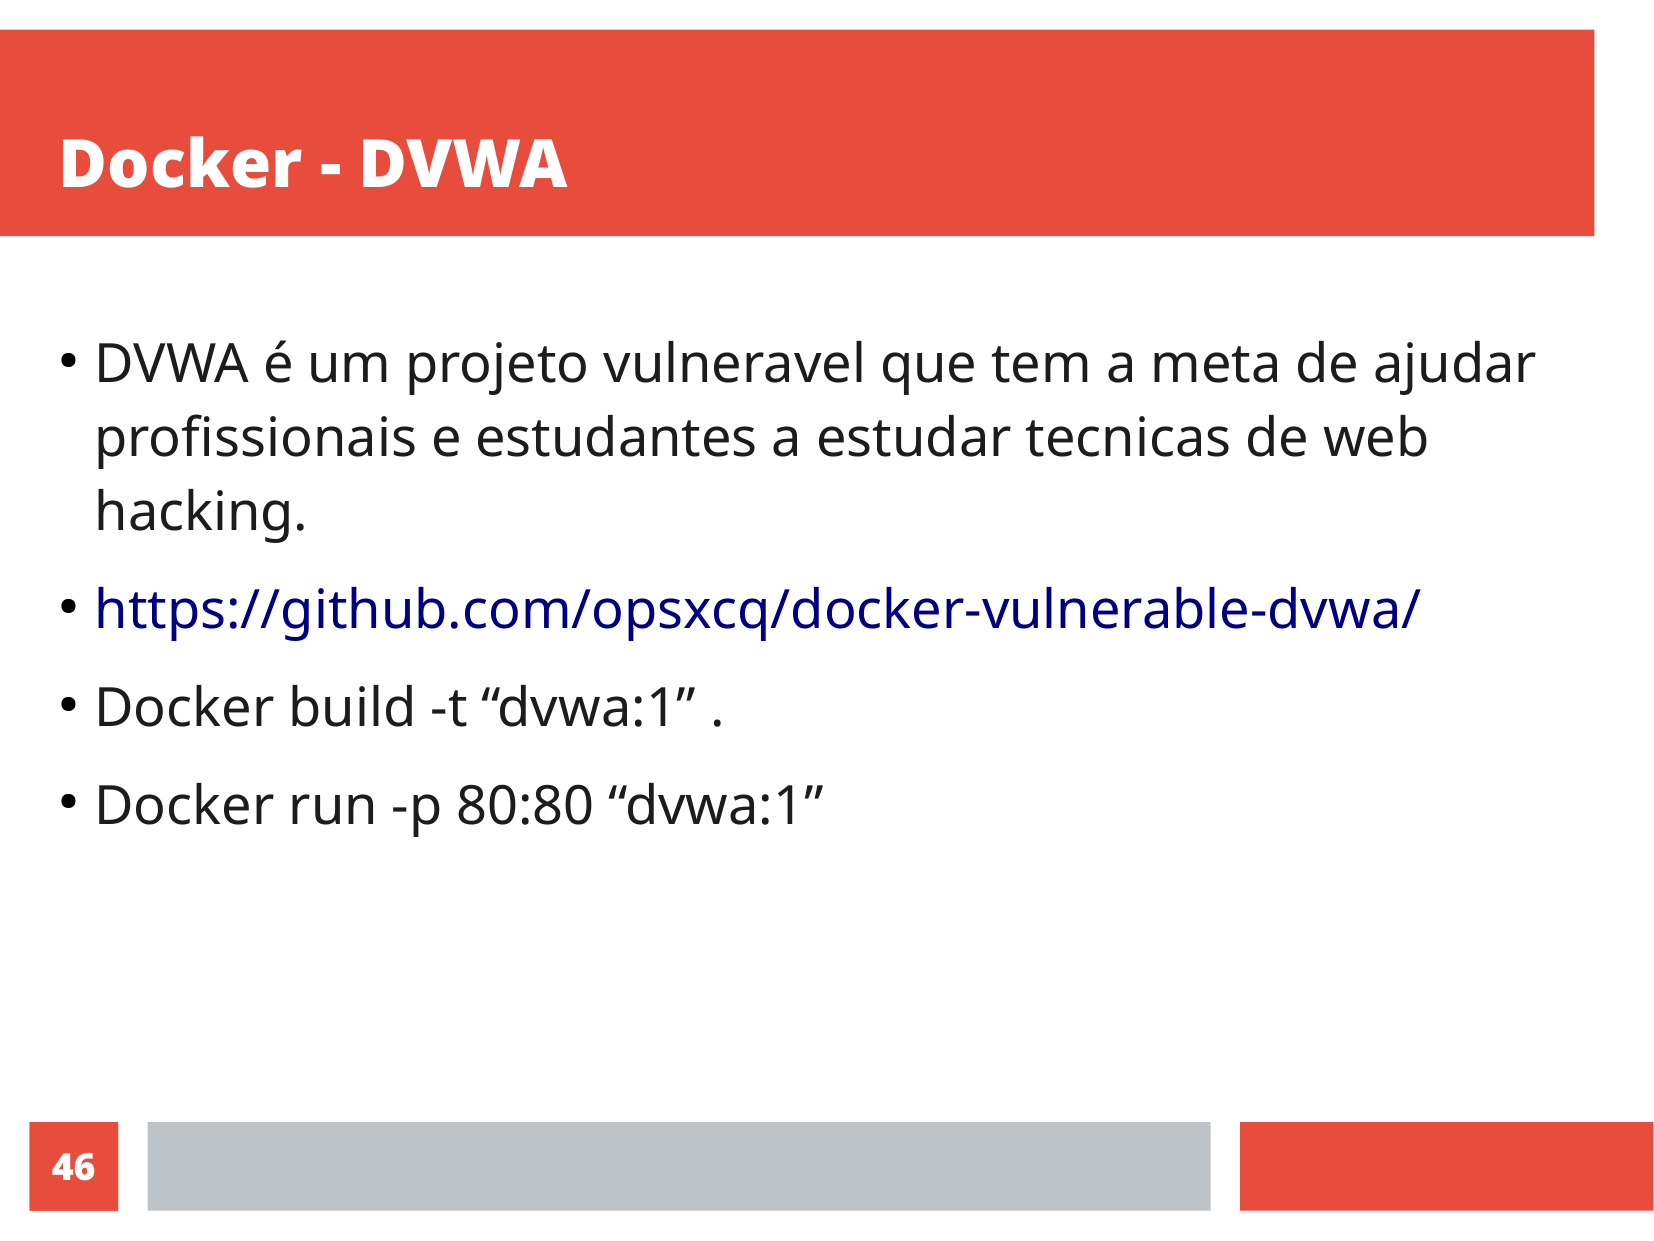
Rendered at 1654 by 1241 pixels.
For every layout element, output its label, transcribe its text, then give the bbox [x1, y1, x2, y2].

list DVWA é um projeto vulneravel que tem a meta de ajudar profissionais e estudantes a estudar tecnicas de web hacking. https://github.com/opsxcq/docker-vulnerable-dvwa/ Docker build -t “dvwa:1” . Docker run -p 80:80 “dvwa:1” [59, 324, 1565, 1093]
title Docker - DVWA [59, 59, 1595, 207]
